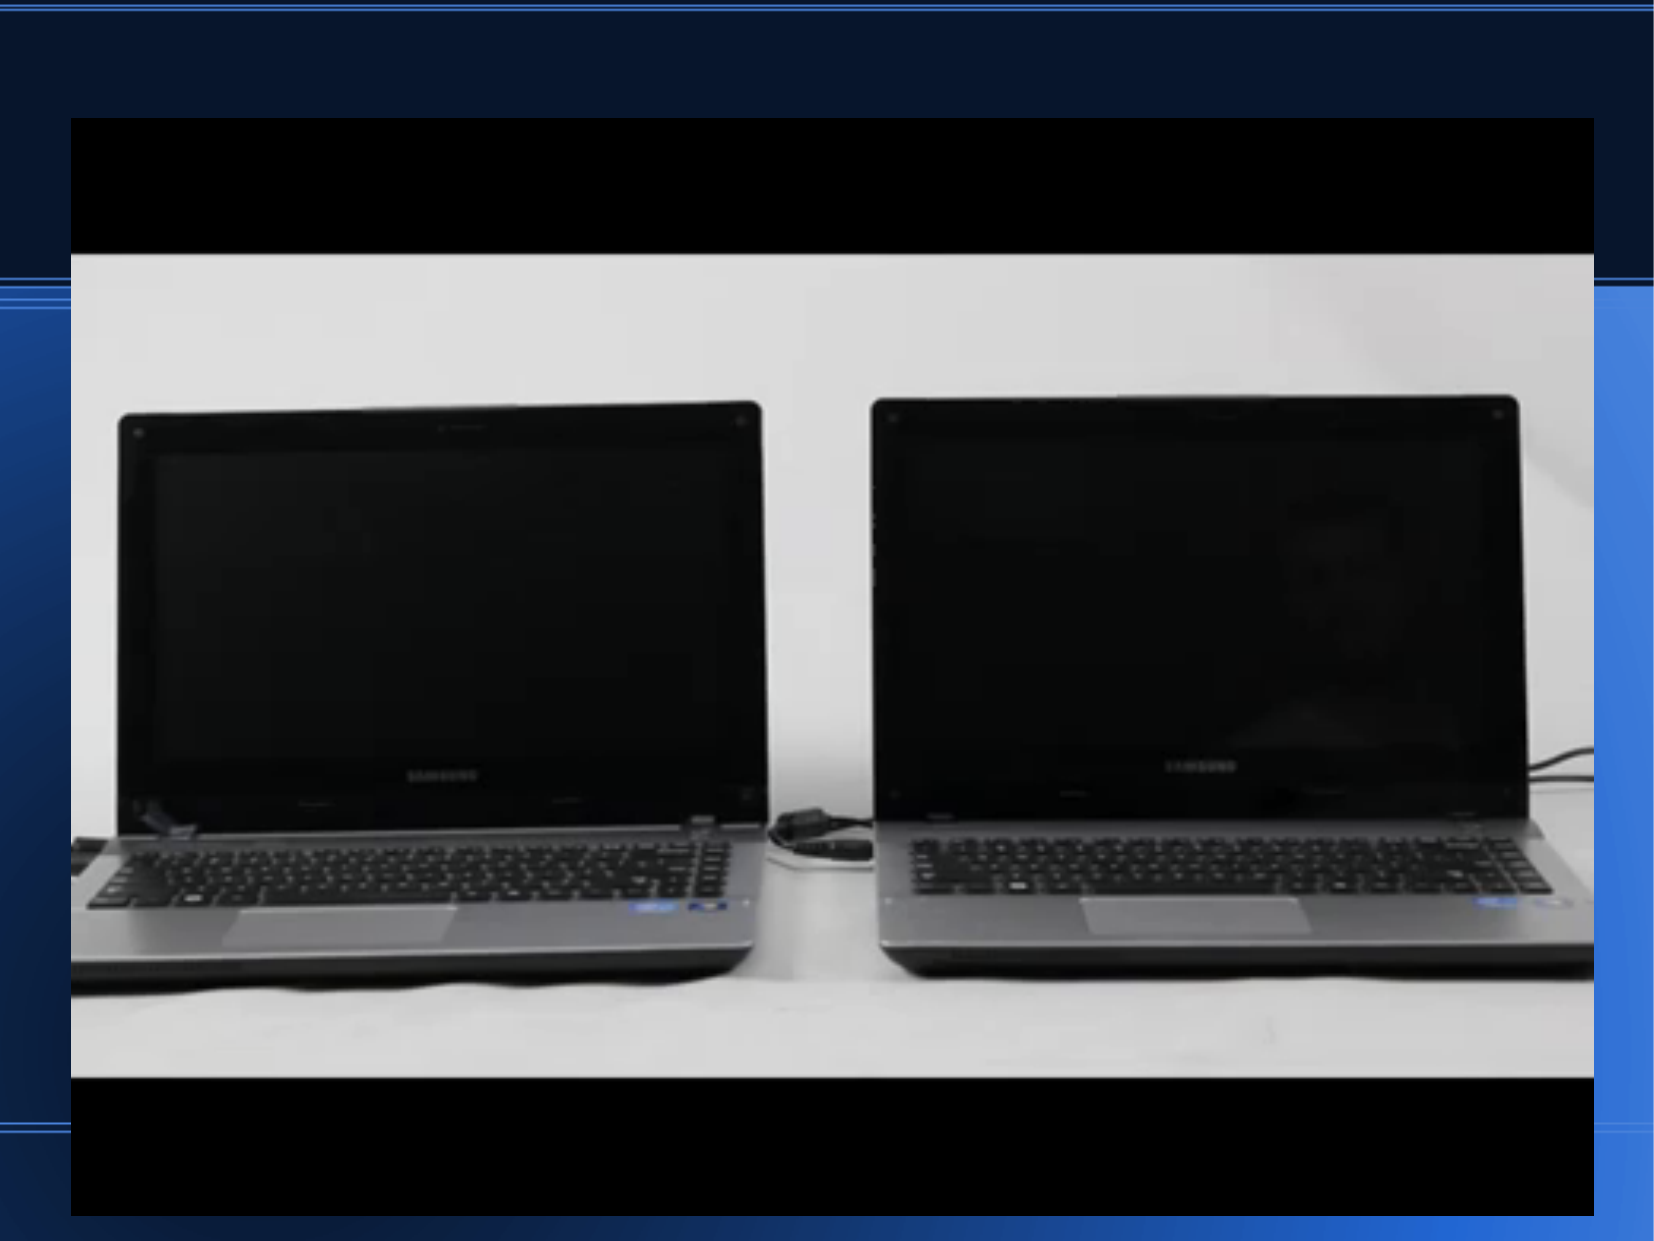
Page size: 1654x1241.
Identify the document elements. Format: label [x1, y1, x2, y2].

text_box [70, 118, 1595, 1217]
picture [0, 0, 1654, 1241]
